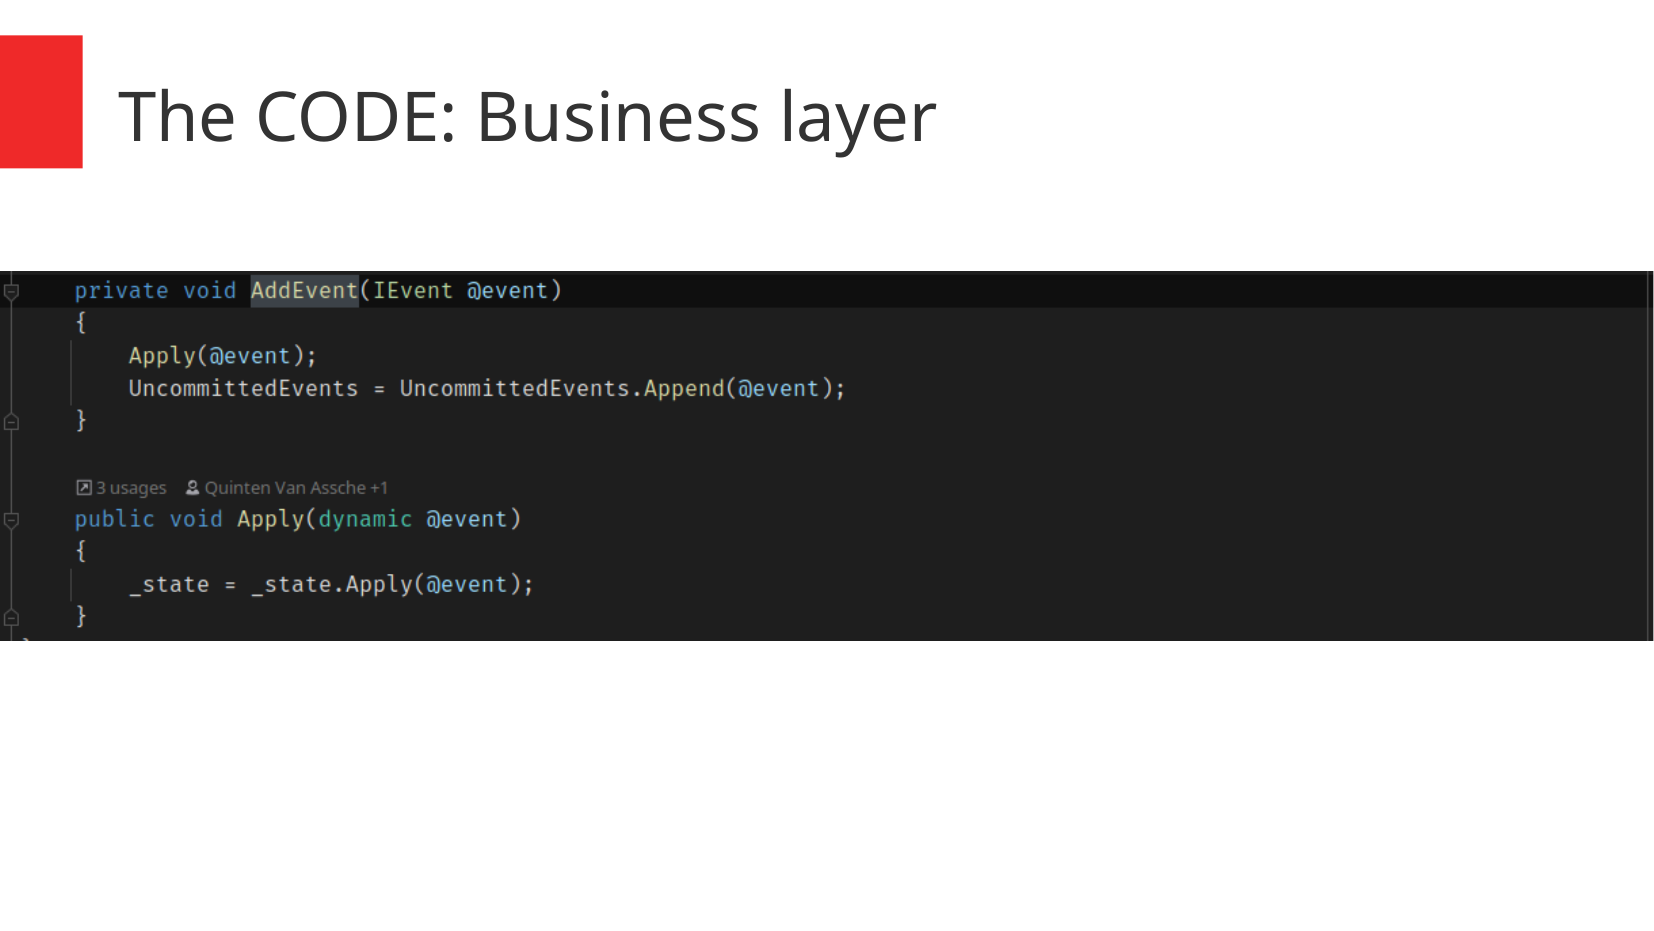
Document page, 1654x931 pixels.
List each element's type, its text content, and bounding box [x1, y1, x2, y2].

picture [0, 271, 1654, 641]
title The CODE: Business layer [118, 37, 1571, 193]
